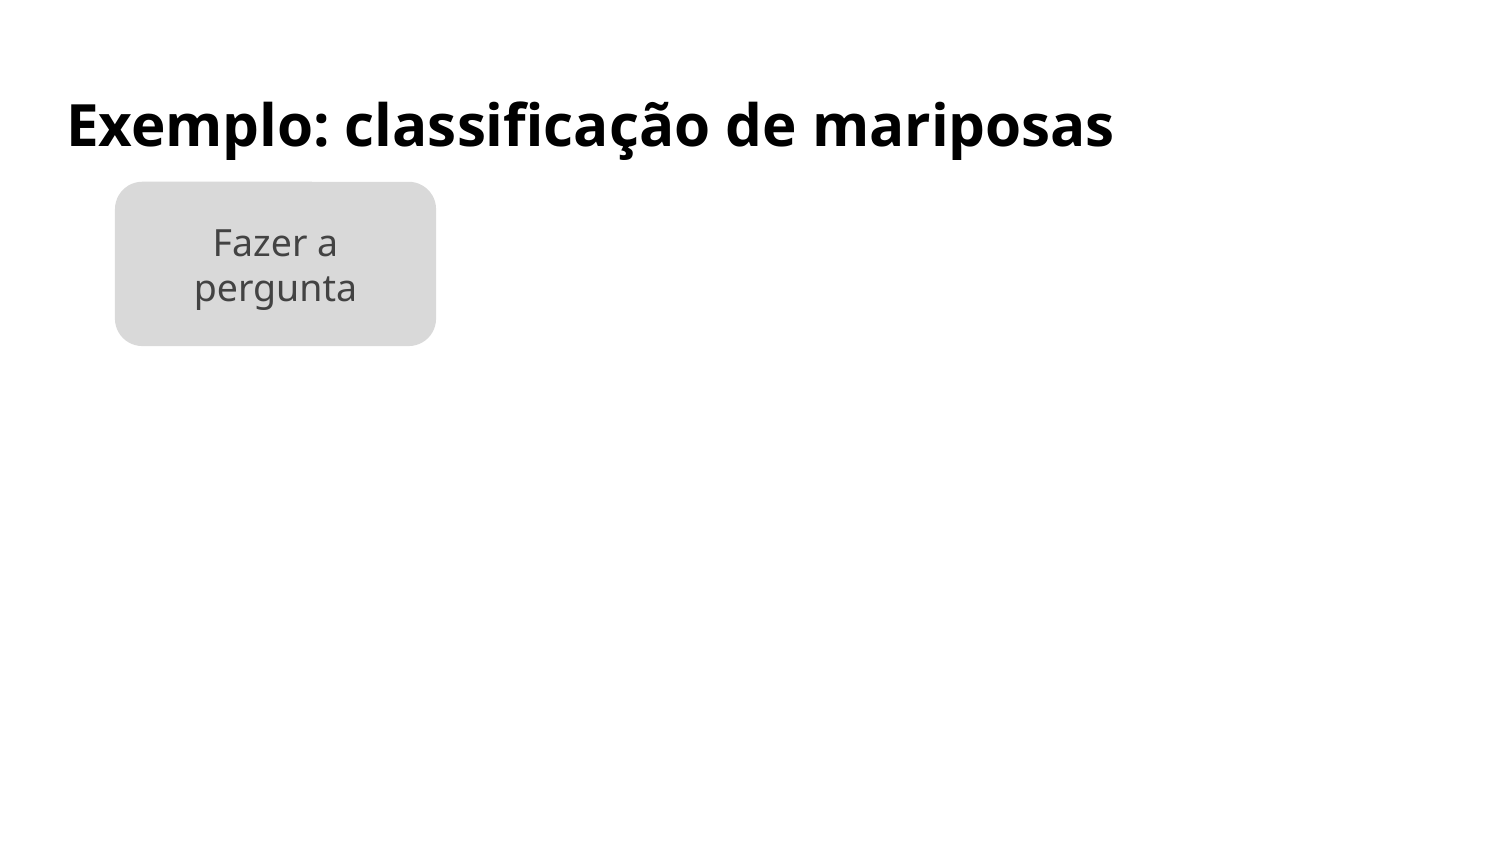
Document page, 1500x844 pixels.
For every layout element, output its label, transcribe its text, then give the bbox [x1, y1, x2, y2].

text_box Fazer a pergunta [114, 181, 437, 347]
title Exemplo: classificação de mariposas [51, 72, 1449, 167]
